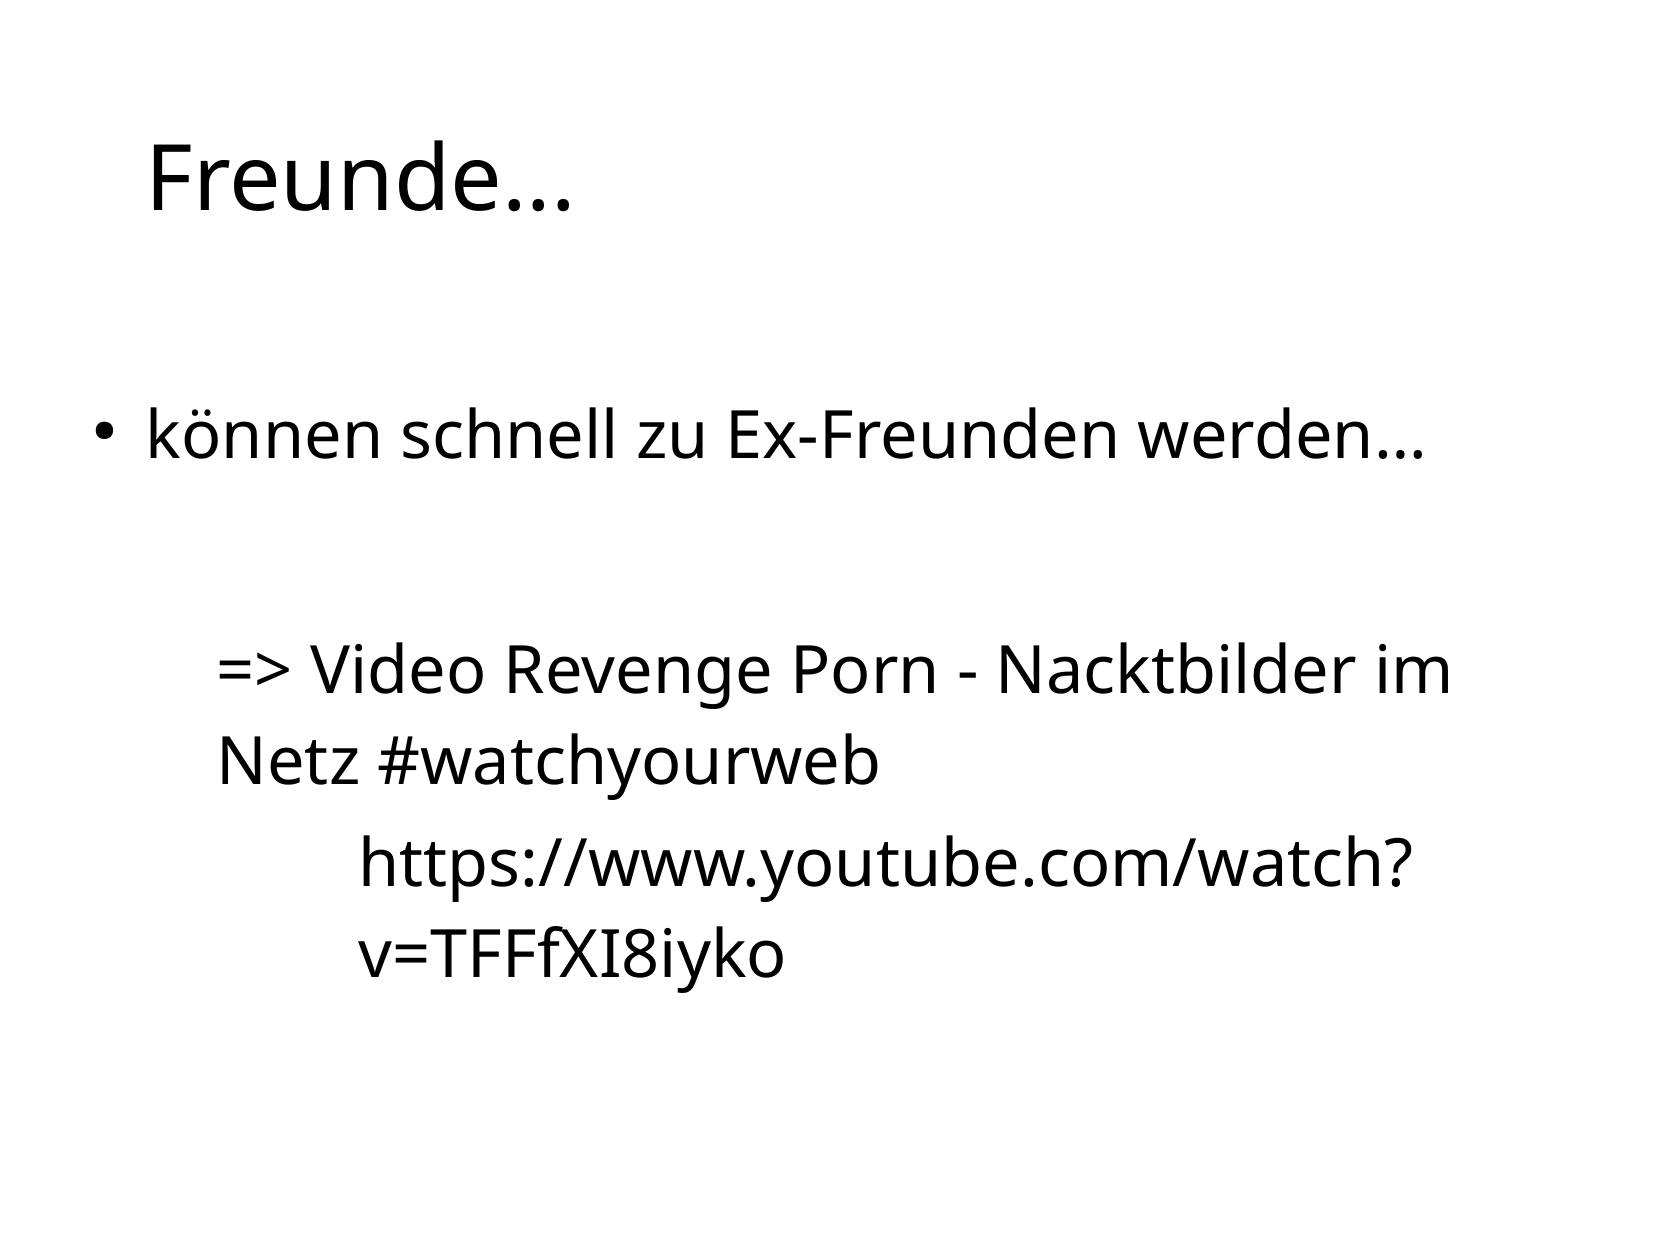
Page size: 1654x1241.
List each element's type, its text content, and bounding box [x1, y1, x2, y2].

list Freunde... können schnell zu Ex-Freunden werden… => Video Revenge Porn - Nacktbilder im Netz #watchyourweb https://www.youtube.com/watch?v=TFFfXI8iyko [75, 112, 1568, 1163]
